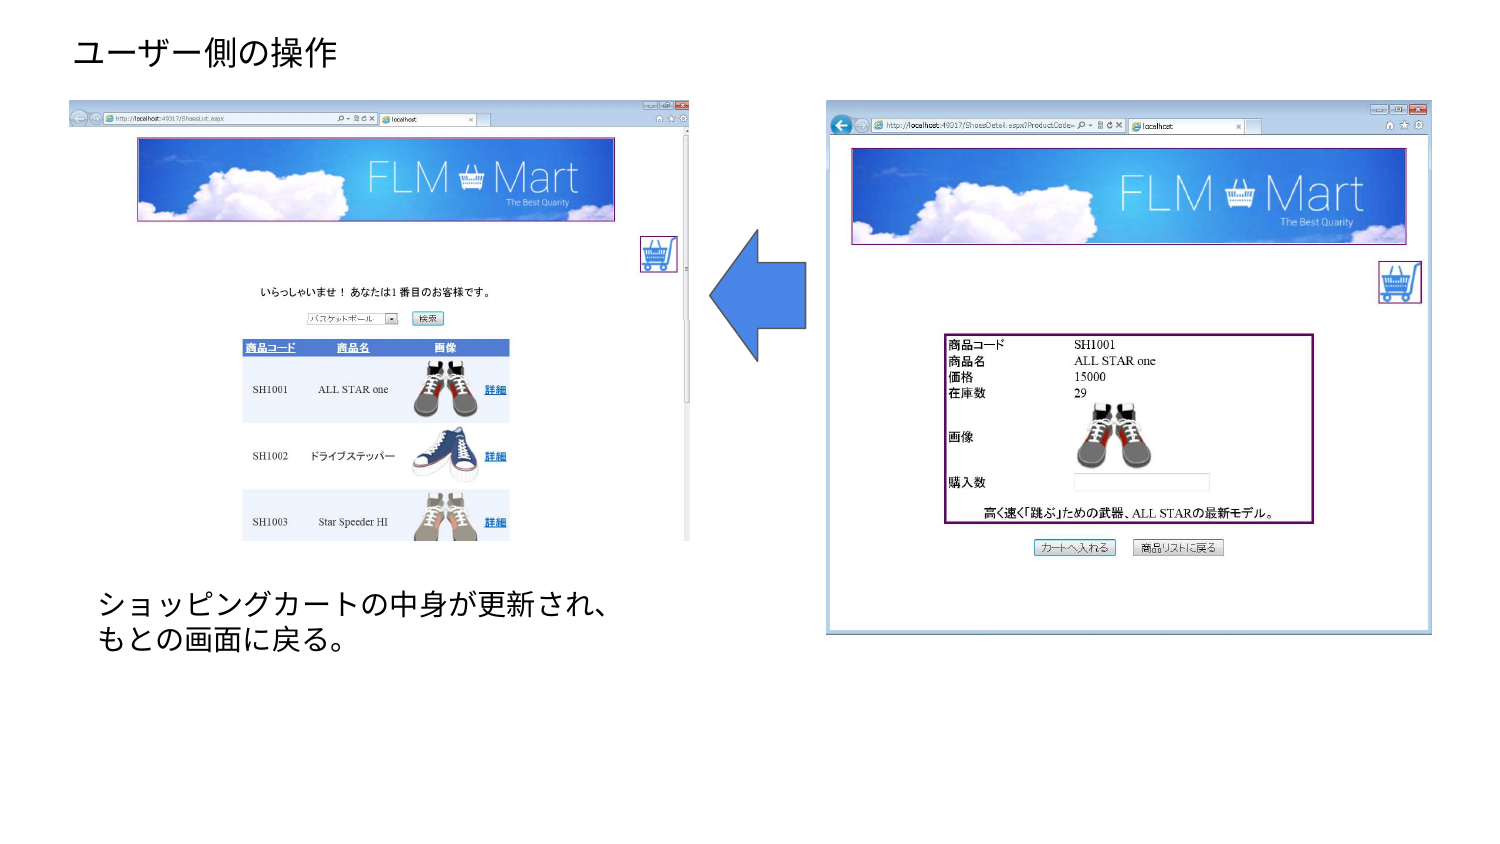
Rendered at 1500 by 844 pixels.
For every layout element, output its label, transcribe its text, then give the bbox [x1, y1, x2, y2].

picture [826, 100, 1432, 635]
text_box [709, 229, 806, 362]
text_box ショッピングカートの中身が更新され、 もとの画面に戻る。 [82, 570, 703, 630]
picture [68, 100, 690, 541]
title ユーザー側の操作 [57, 16, 1455, 69]
